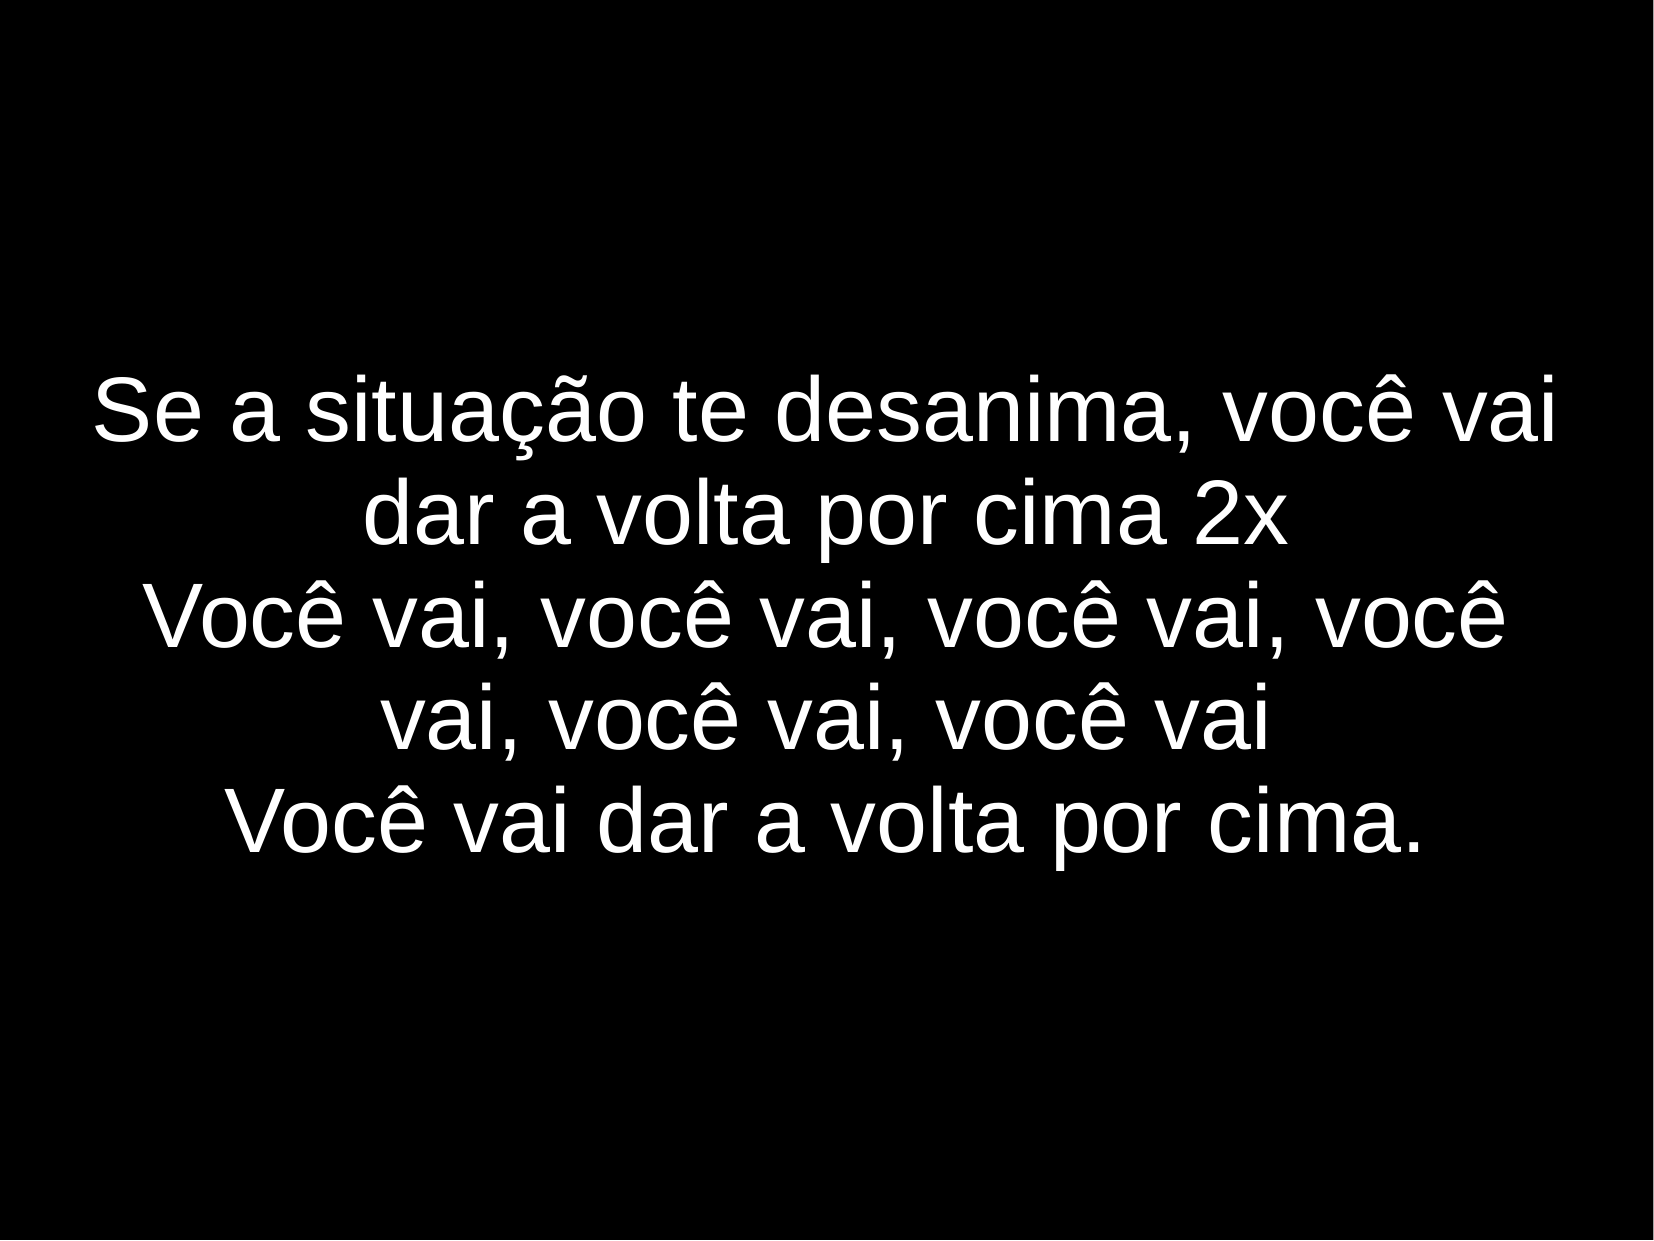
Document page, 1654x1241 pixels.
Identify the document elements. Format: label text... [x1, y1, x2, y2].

subtitle Se a situação te desanima, você vai dar a volta por cima 2x Você vai, você vai, você vai, você vai, você vai, você vai Você vai dar a volta por cima. [82, 49, 1571, 1182]
